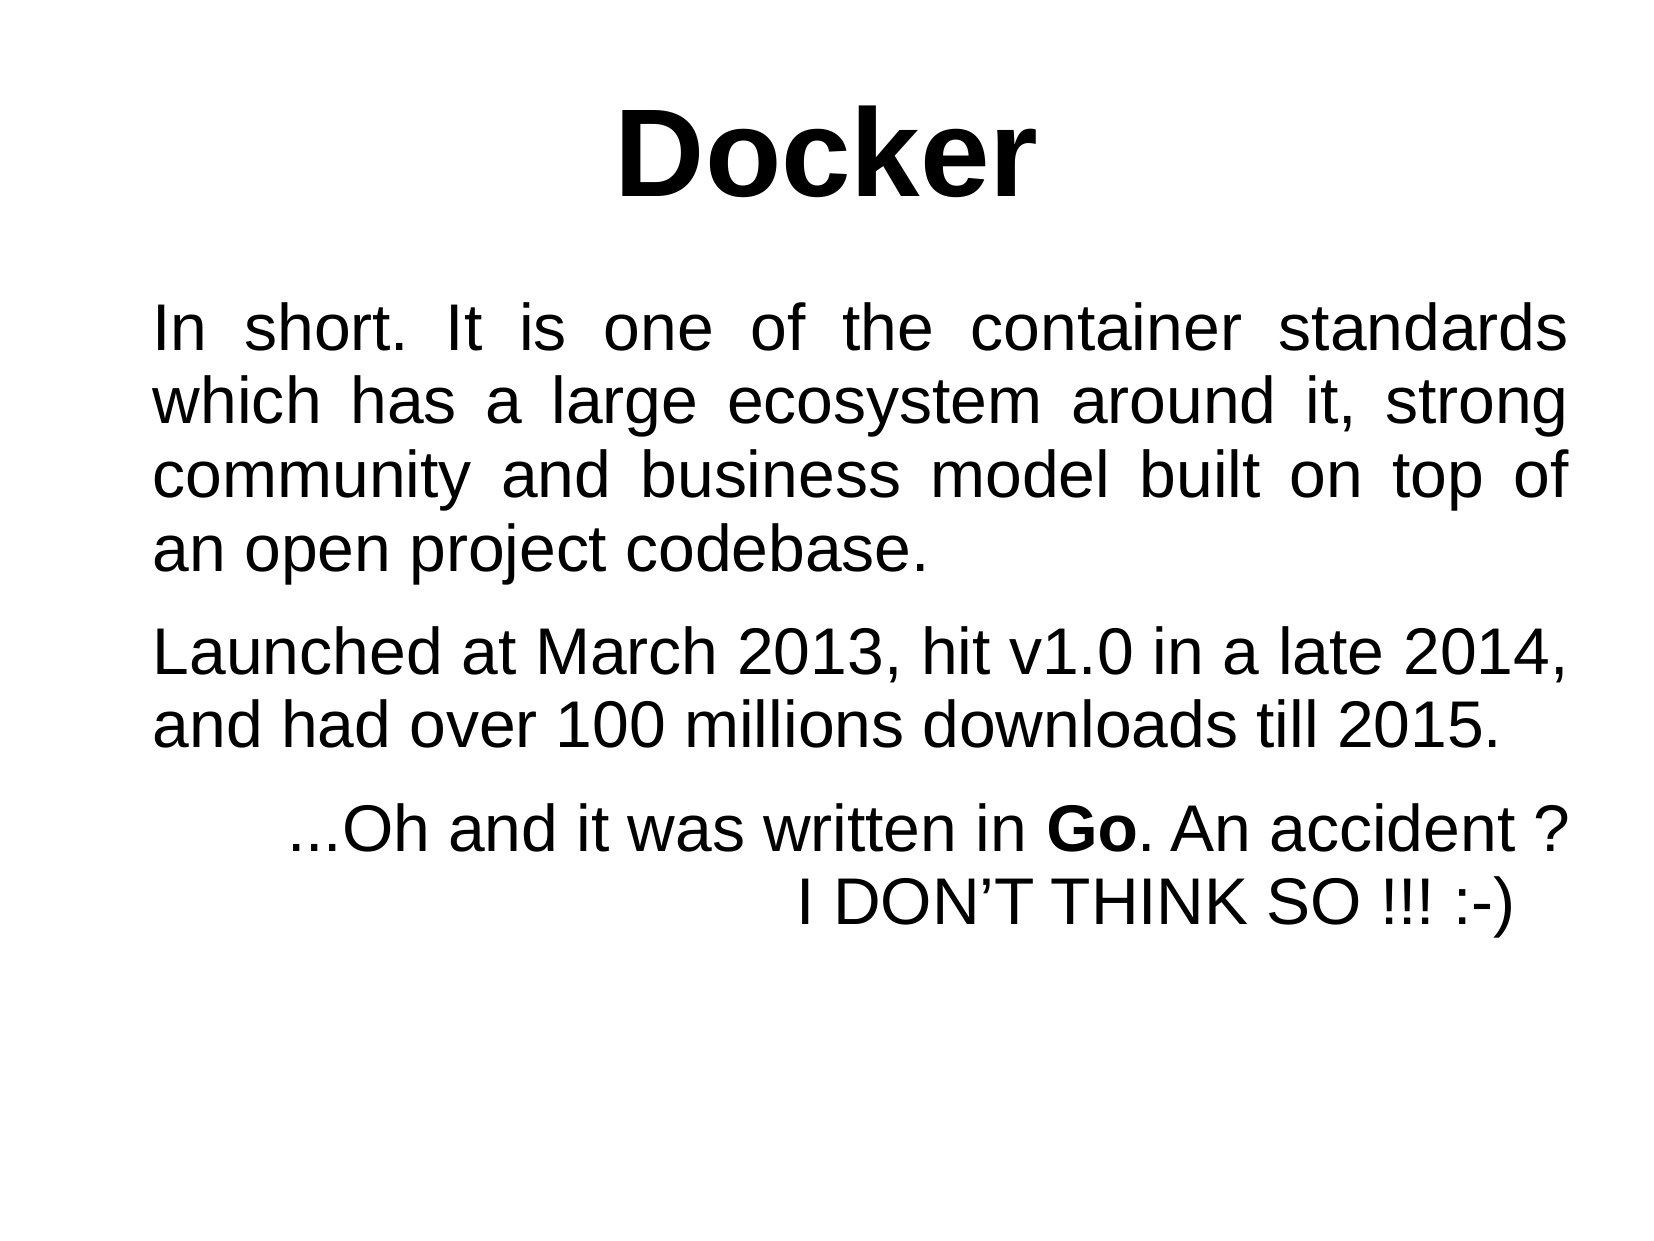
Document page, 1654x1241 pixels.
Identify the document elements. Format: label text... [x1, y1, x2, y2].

list In short. It is one of the container standards which has a large ecosystem around it, strong community and business model built on top of an open project codebase. Launched at March 2013, hit v1.0 in a late 2014, and had over 100 millions downloads till 2015. ...Oh and it was written in Go. An accident ? I DON’T THINK SO !!! :-) [82, 290, 1571, 1010]
title Docker [82, 49, 1571, 257]
